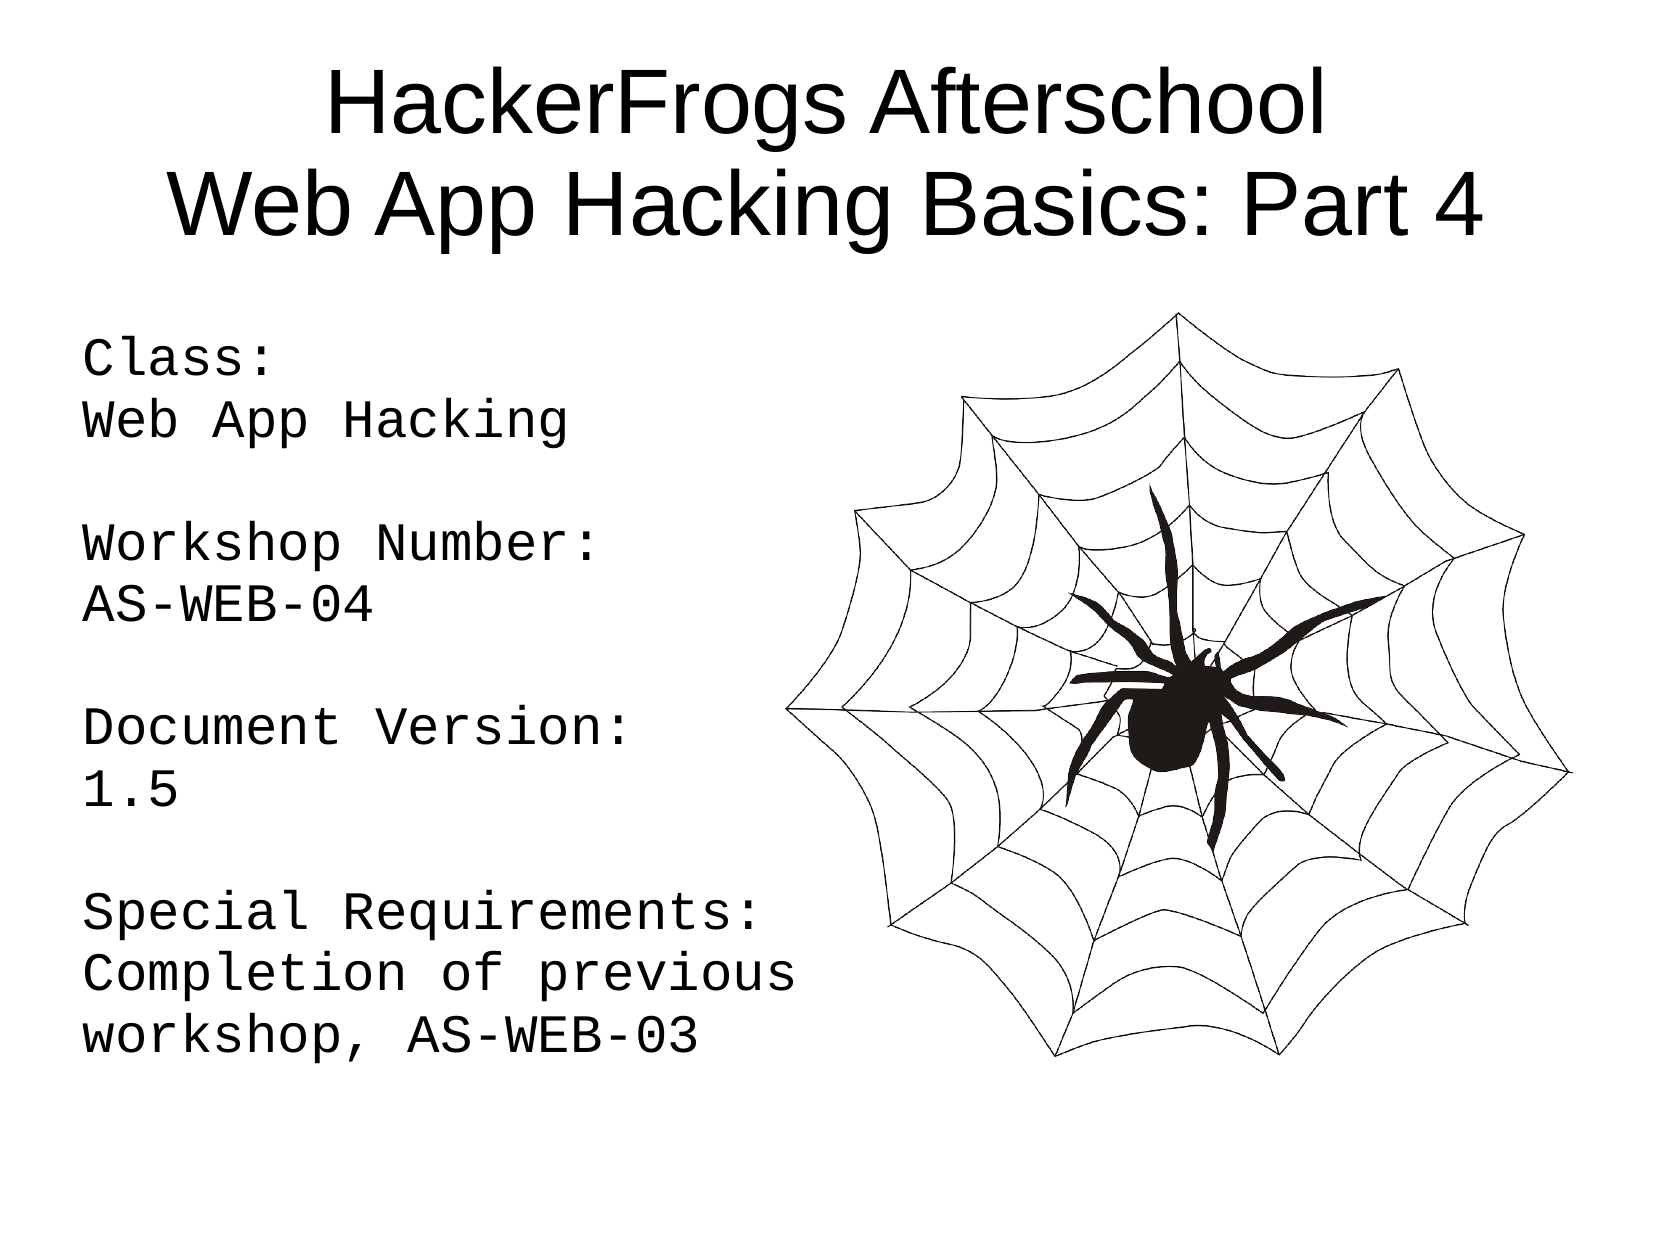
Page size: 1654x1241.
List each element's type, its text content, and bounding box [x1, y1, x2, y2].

picture [785, 312, 1574, 1057]
subtitle Class: Web App Hacking Workshop Number: AS-WEB-04 Document Version: 1.5 Special Requirements: Completion of previous workshop, AS-WEB-03 [82, 290, 1571, 1109]
title HackerFrogs Afterschool Web App Hacking Basics: Part 4 [82, 49, 1571, 257]
